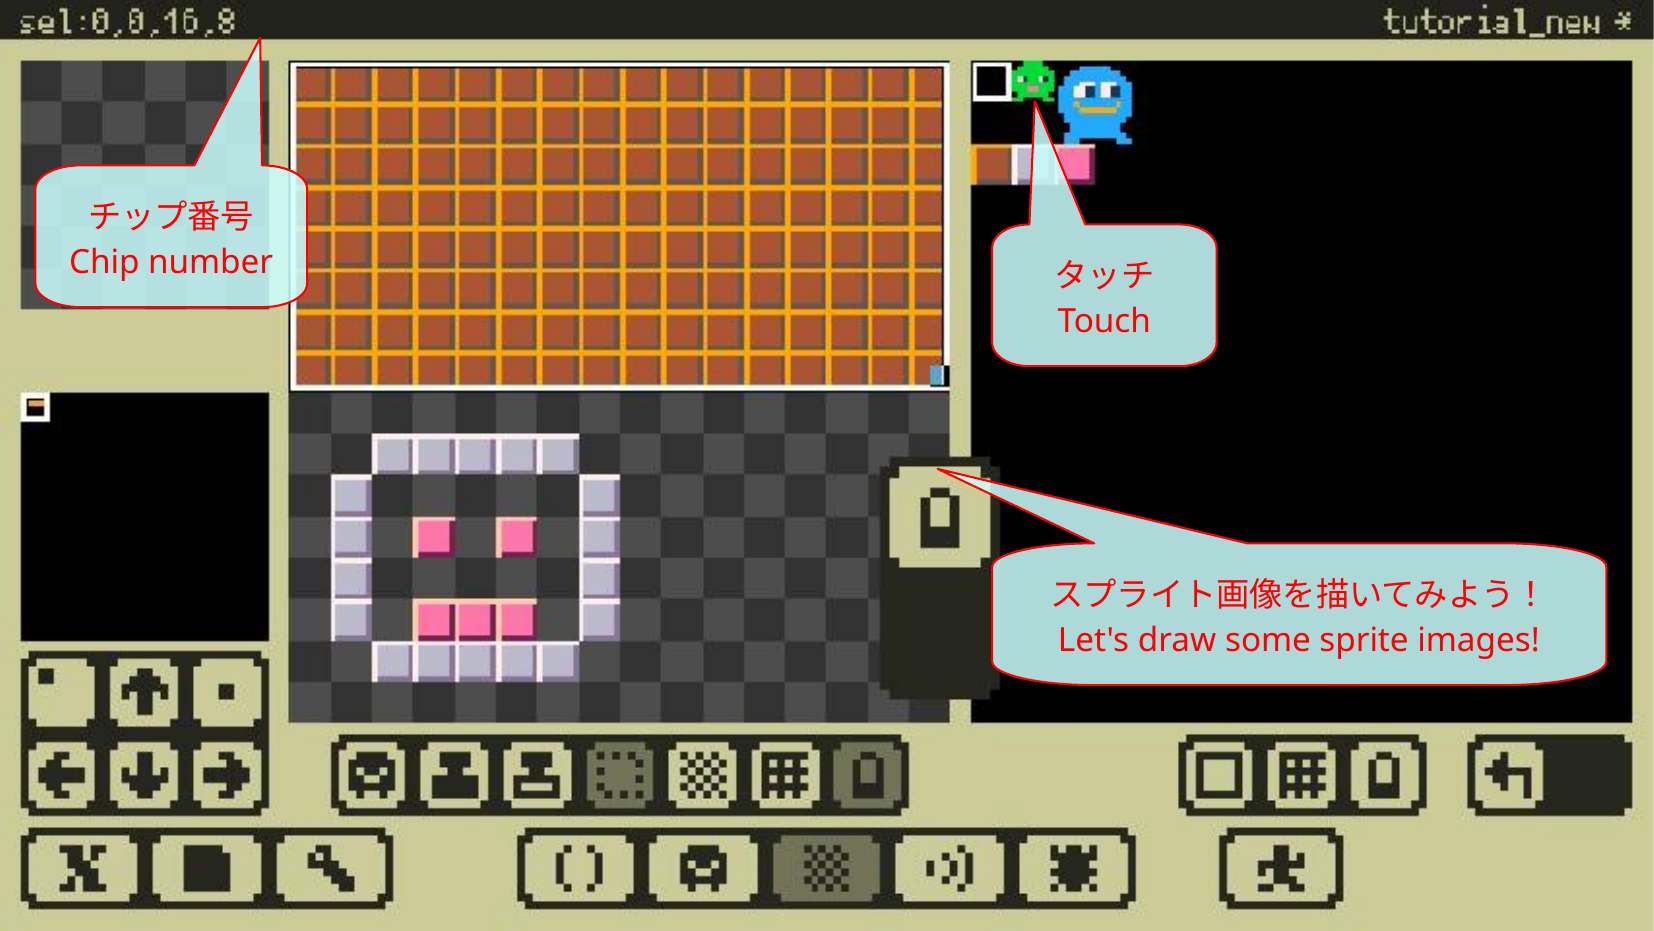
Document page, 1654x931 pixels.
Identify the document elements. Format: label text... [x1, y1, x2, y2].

text_box チップ番号 Chip number [35, 37, 308, 308]
text_box スプライト画像を描いてみよう！ Let's draw some sprite images! [937, 468, 1607, 686]
picture [0, 0, 1654, 931]
text_box タッチ Touch [992, 101, 1217, 367]
